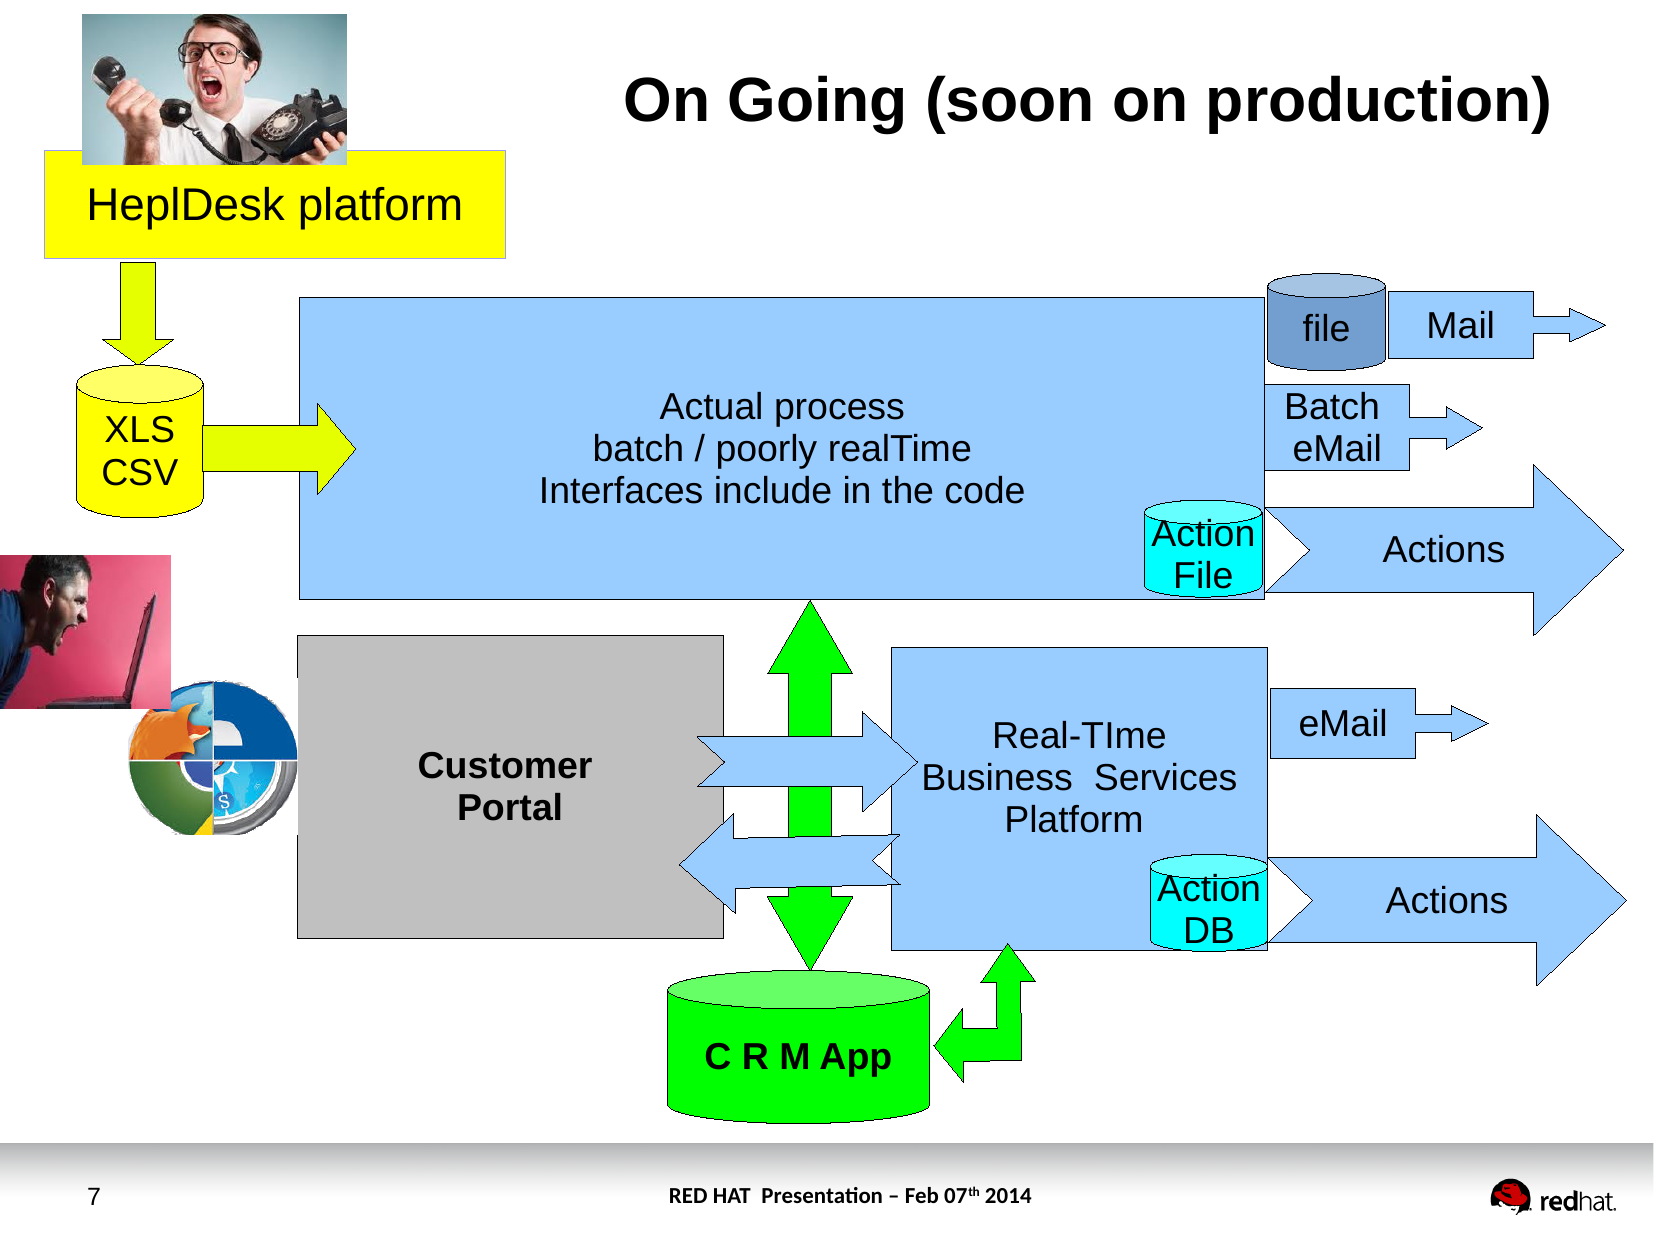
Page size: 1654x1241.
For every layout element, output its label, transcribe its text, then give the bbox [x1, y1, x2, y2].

text_box Actions [1267, 814, 1627, 986]
text_box C R M App [667, 991, 930, 1124]
text_box [679, 599, 918, 971]
text_box file [1267, 287, 1386, 371]
title On Going (soon on production) [347, 49, 1571, 151]
text_box Action DB [1150, 869, 1268, 952]
text_box Actions [1264, 464, 1624, 636]
text_box Real-TIme Business Services Platform [891, 647, 1268, 951]
text_box HeplDesk platform [44, 150, 506, 259]
text_box Actual process batch / poorly realTime Interfaces include in the code [299, 297, 1265, 600]
text_box [102, 262, 174, 365]
picture [0, 1143, 1654, 1241]
picture [82, 14, 347, 165]
text_box XLS CSV [76, 385, 204, 518]
text_box Batch eMail [1264, 384, 1483, 471]
text_box Action File [1144, 513, 1263, 598]
picture [0, 555, 298, 835]
text_box Mail [1388, 291, 1606, 359]
text_box [933, 943, 1036, 1083]
text_box [202, 403, 356, 495]
text_box eMail [1270, 688, 1489, 759]
text_box Customer Portal [297, 635, 724, 939]
